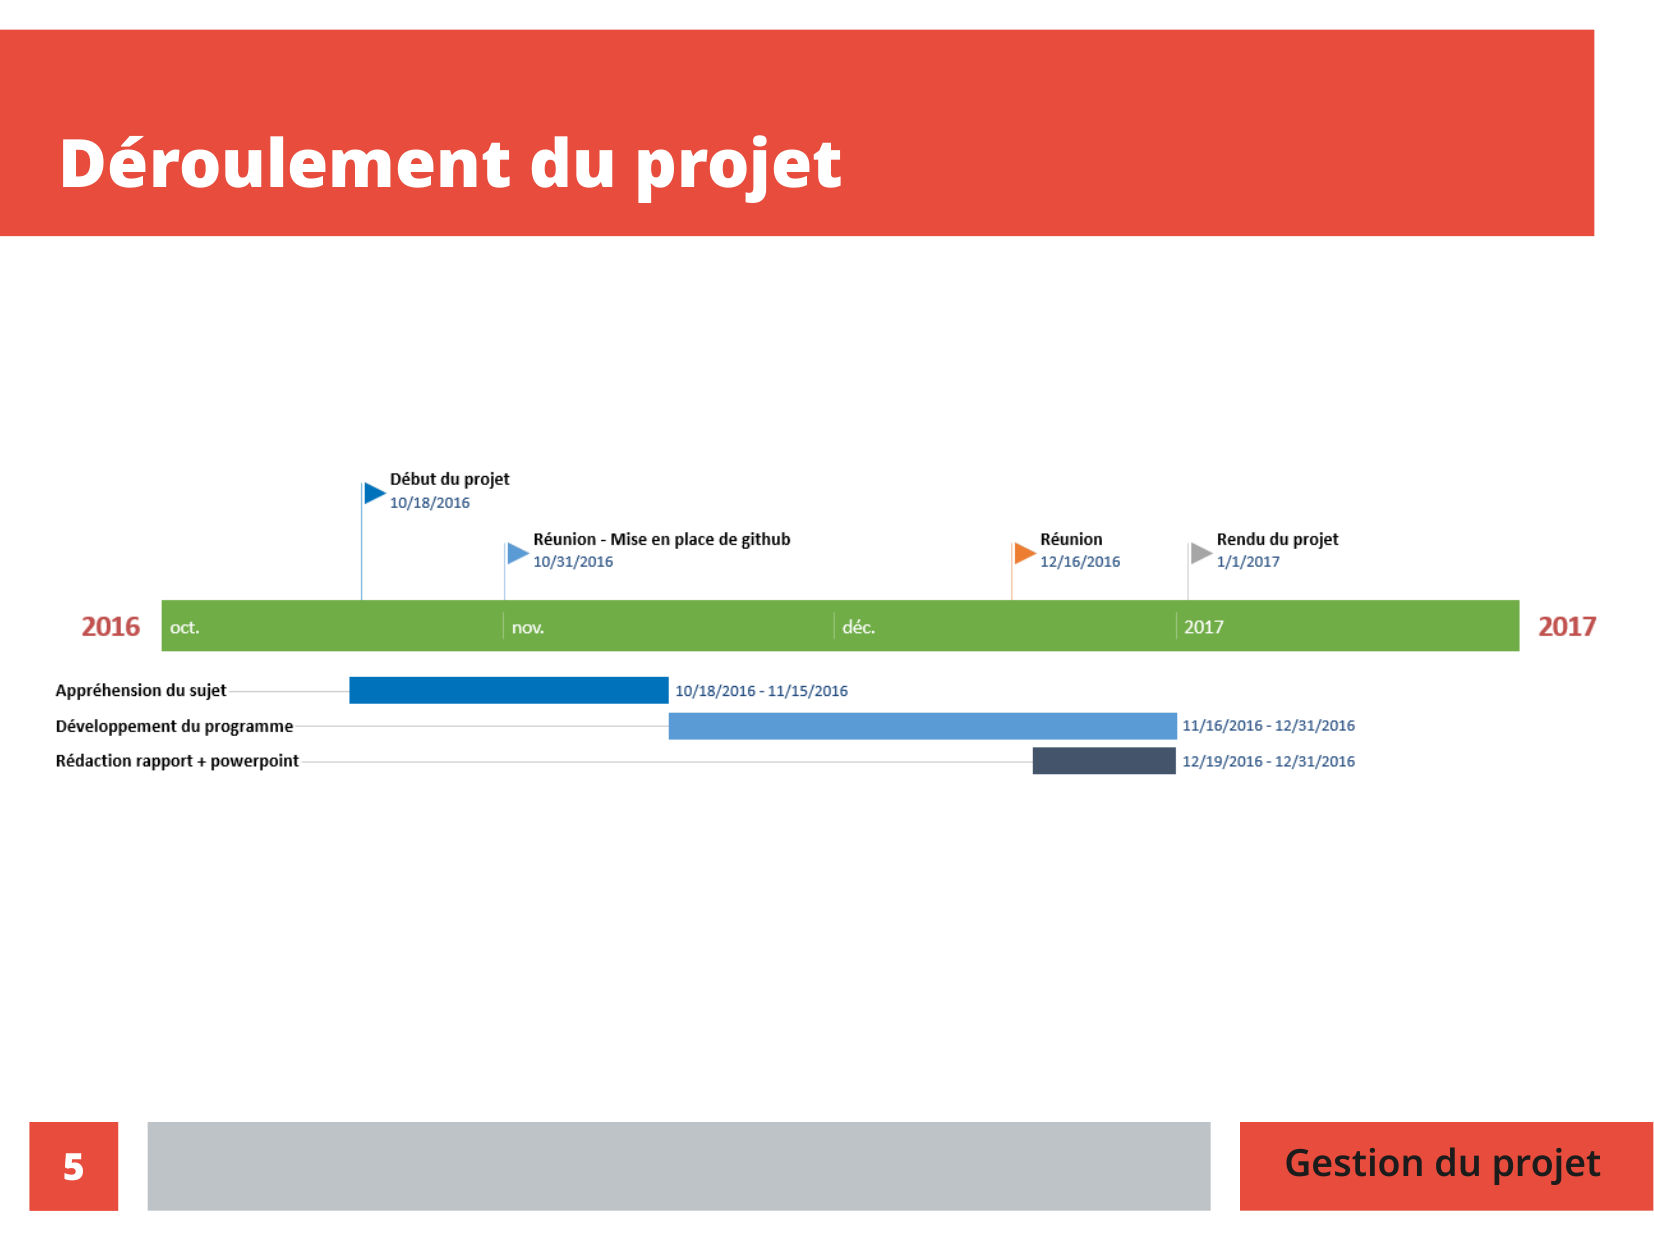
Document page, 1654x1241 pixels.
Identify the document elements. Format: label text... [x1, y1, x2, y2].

text_box Gestion du projet [1248, 1136, 1638, 1220]
picture [43, 403, 1627, 823]
title Déroulement du projet [59, 59, 1595, 207]
